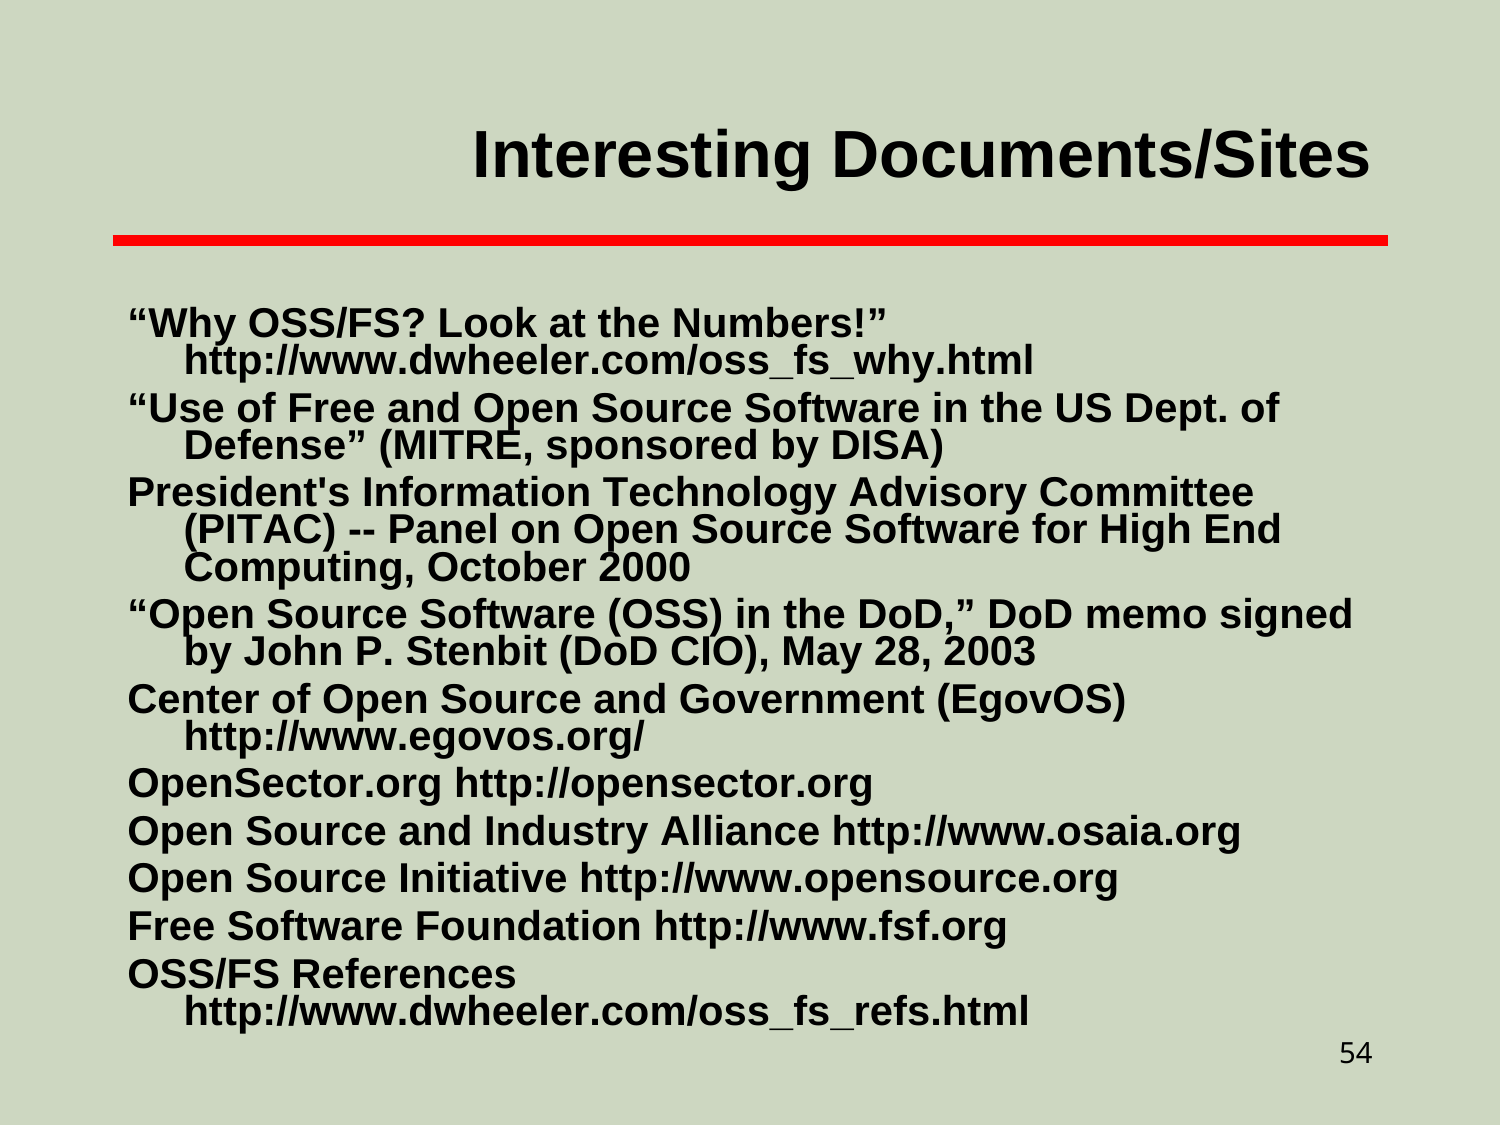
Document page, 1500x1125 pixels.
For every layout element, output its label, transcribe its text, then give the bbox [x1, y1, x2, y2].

list “Why OSS/FS? Look at the Numbers!” http://www.dwheeler.com/oss_fs_why.html “Use of Free and Open Source Software in the US Dept. of Defense” (MITRE, sponsored by DISA) President's Information Technology Advisory Committee (PITAC) -- Panel on Open Source Software for High End Computing, October 2000 “Open Source Software (OSS) in the DoD,” DoD memo signed by John P. Stenbit (DoD CIO), May 28, 2003 Center of Open Source and Government (EgovOS) http://www.egovos.org/ OpenSector.org http://opensector.org Open Source and Industry Alliance http://www.osaia.org Open Source Initiative http://www.opensource.org Free Software Foundation http://www.fsf.org OSS/FS References http://www.dwheeler.com/oss_fs_refs.html [112, 299, 1388, 1089]
title Interesting Documents/Sites [337, 85, 1388, 224]
